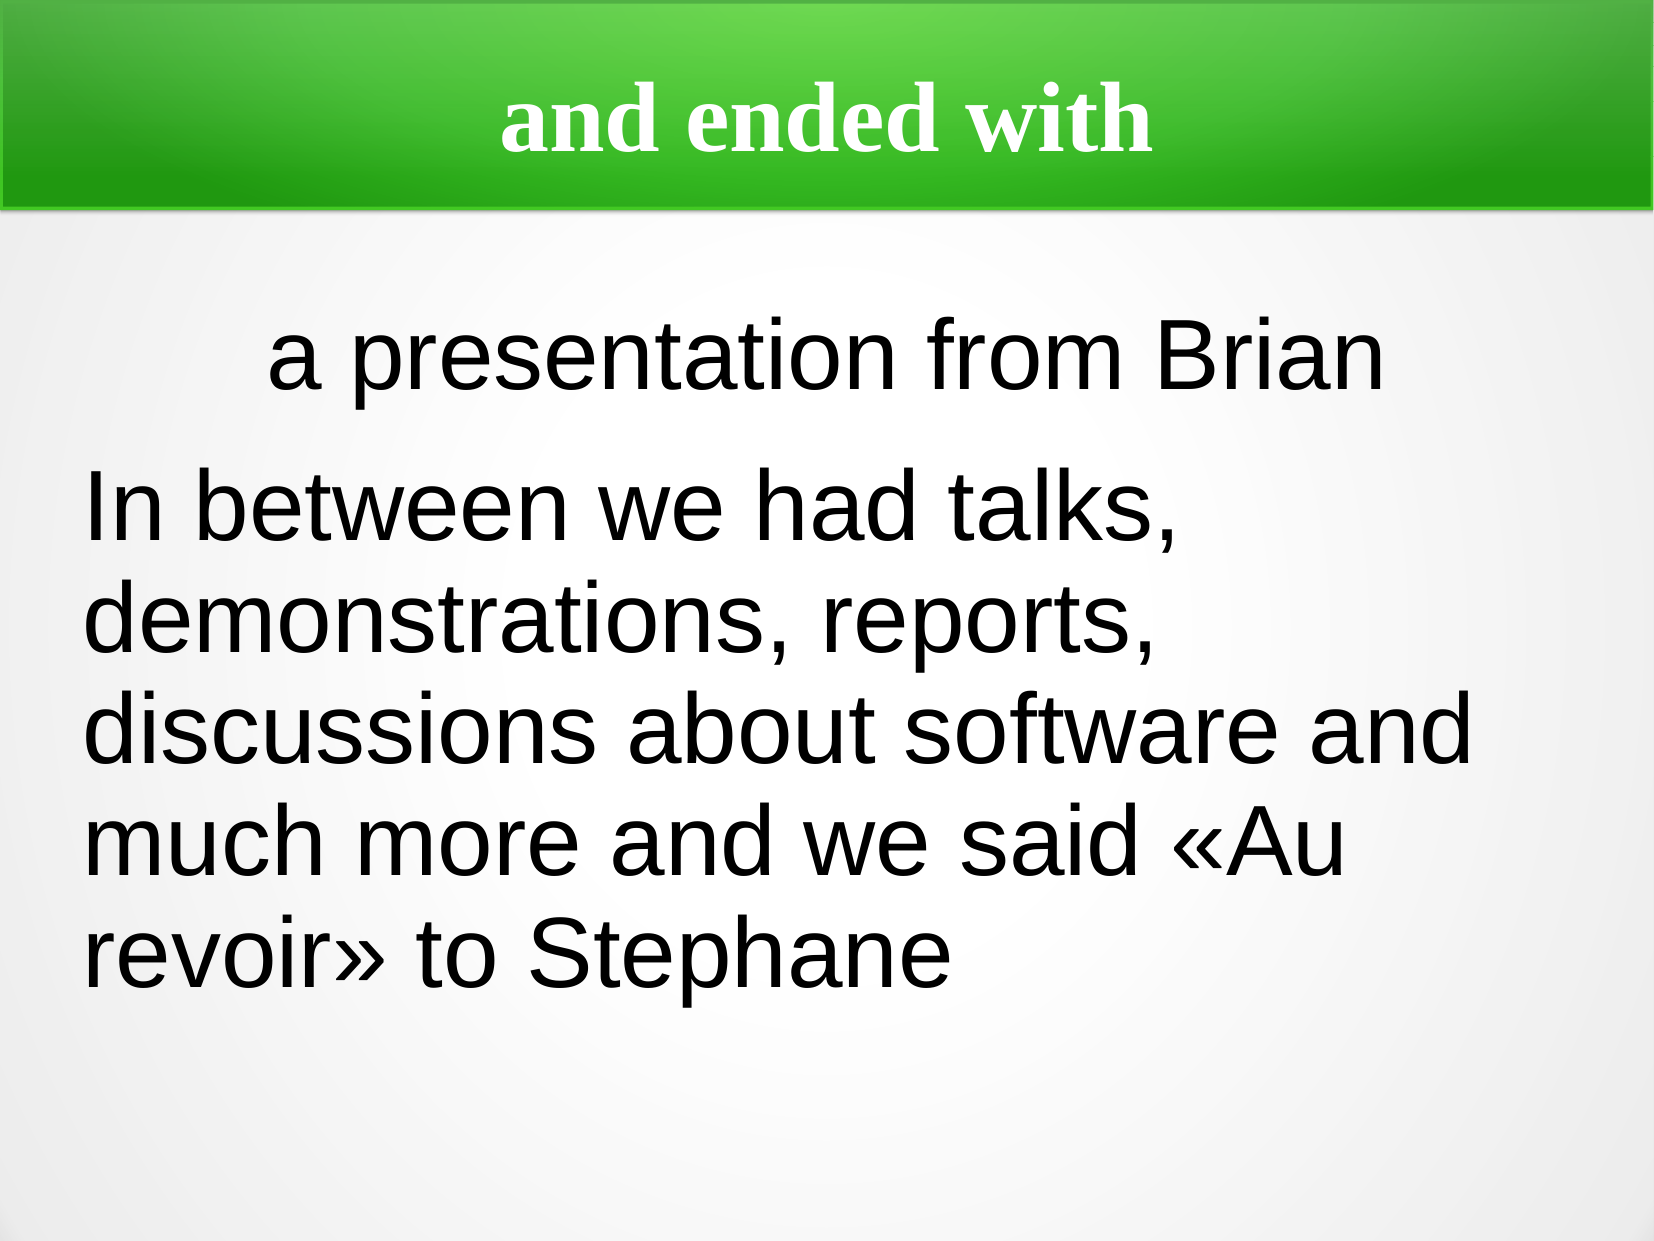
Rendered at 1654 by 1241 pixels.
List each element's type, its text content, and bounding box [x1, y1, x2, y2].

list a presentation from Brian In between we had talks, demonstrations, reports, discussions about software and much more and we said «Au revoir» to Stephane [82, 299, 1571, 1019]
title and ended with [82, 45, 1571, 192]
